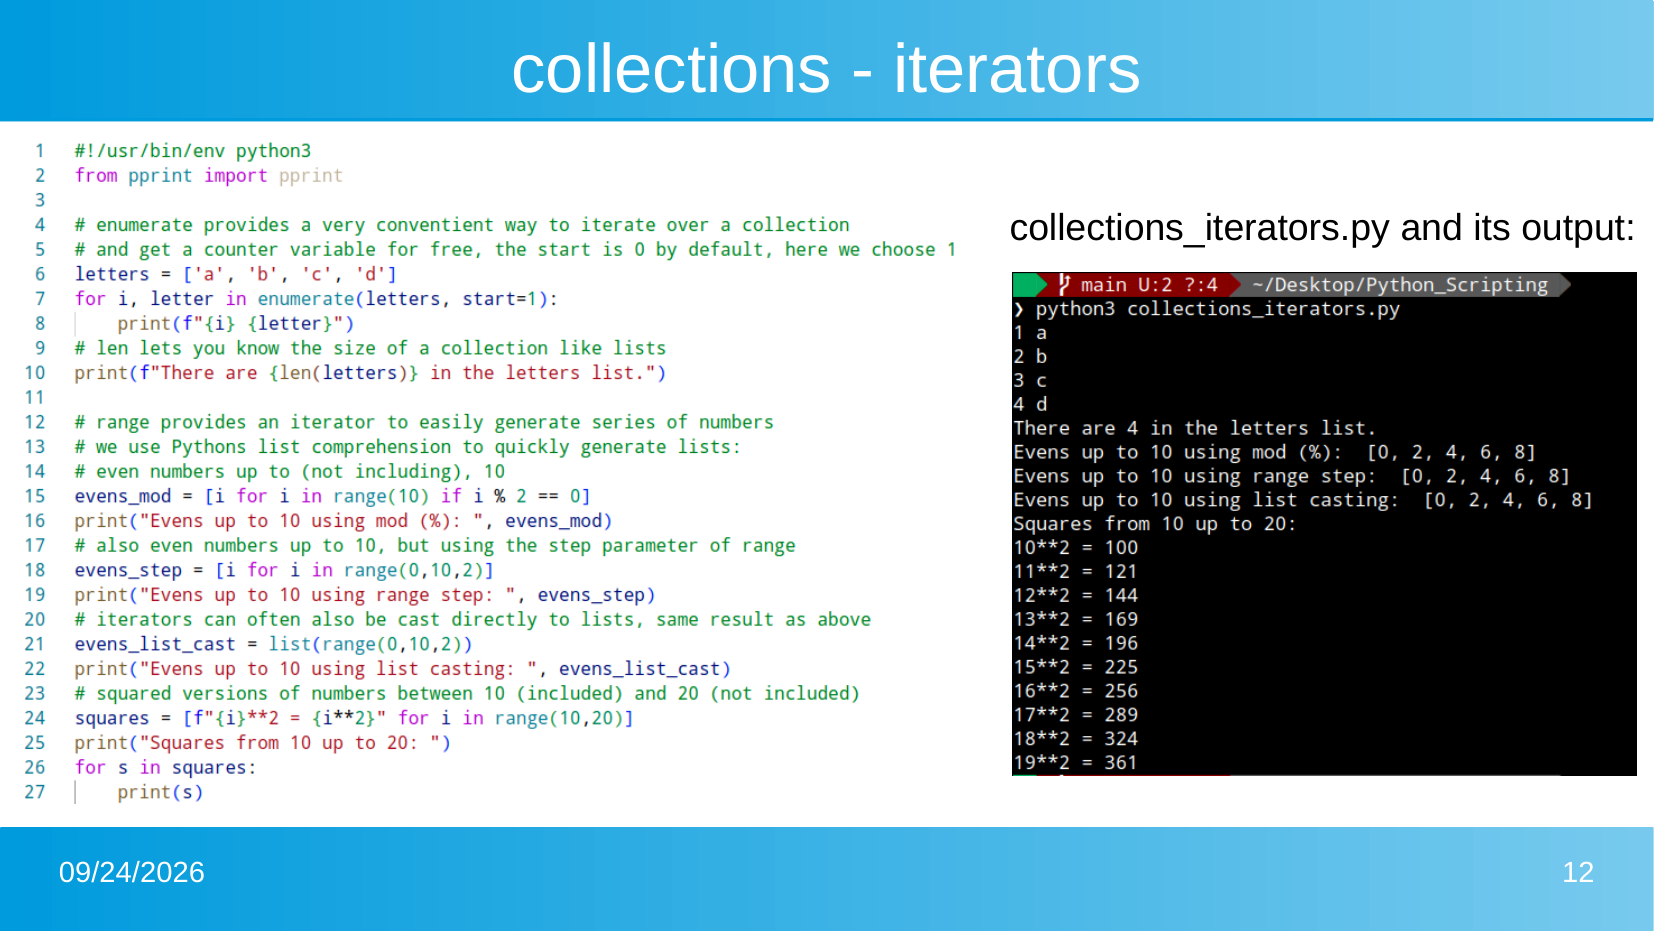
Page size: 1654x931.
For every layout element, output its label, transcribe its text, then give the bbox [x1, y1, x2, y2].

picture [14, 137, 976, 804]
picture [1012, 272, 1637, 776]
text_box collections_iterators.py and its output: [994, 199, 1654, 257]
title collections - iterators [59, 29, 1595, 108]
